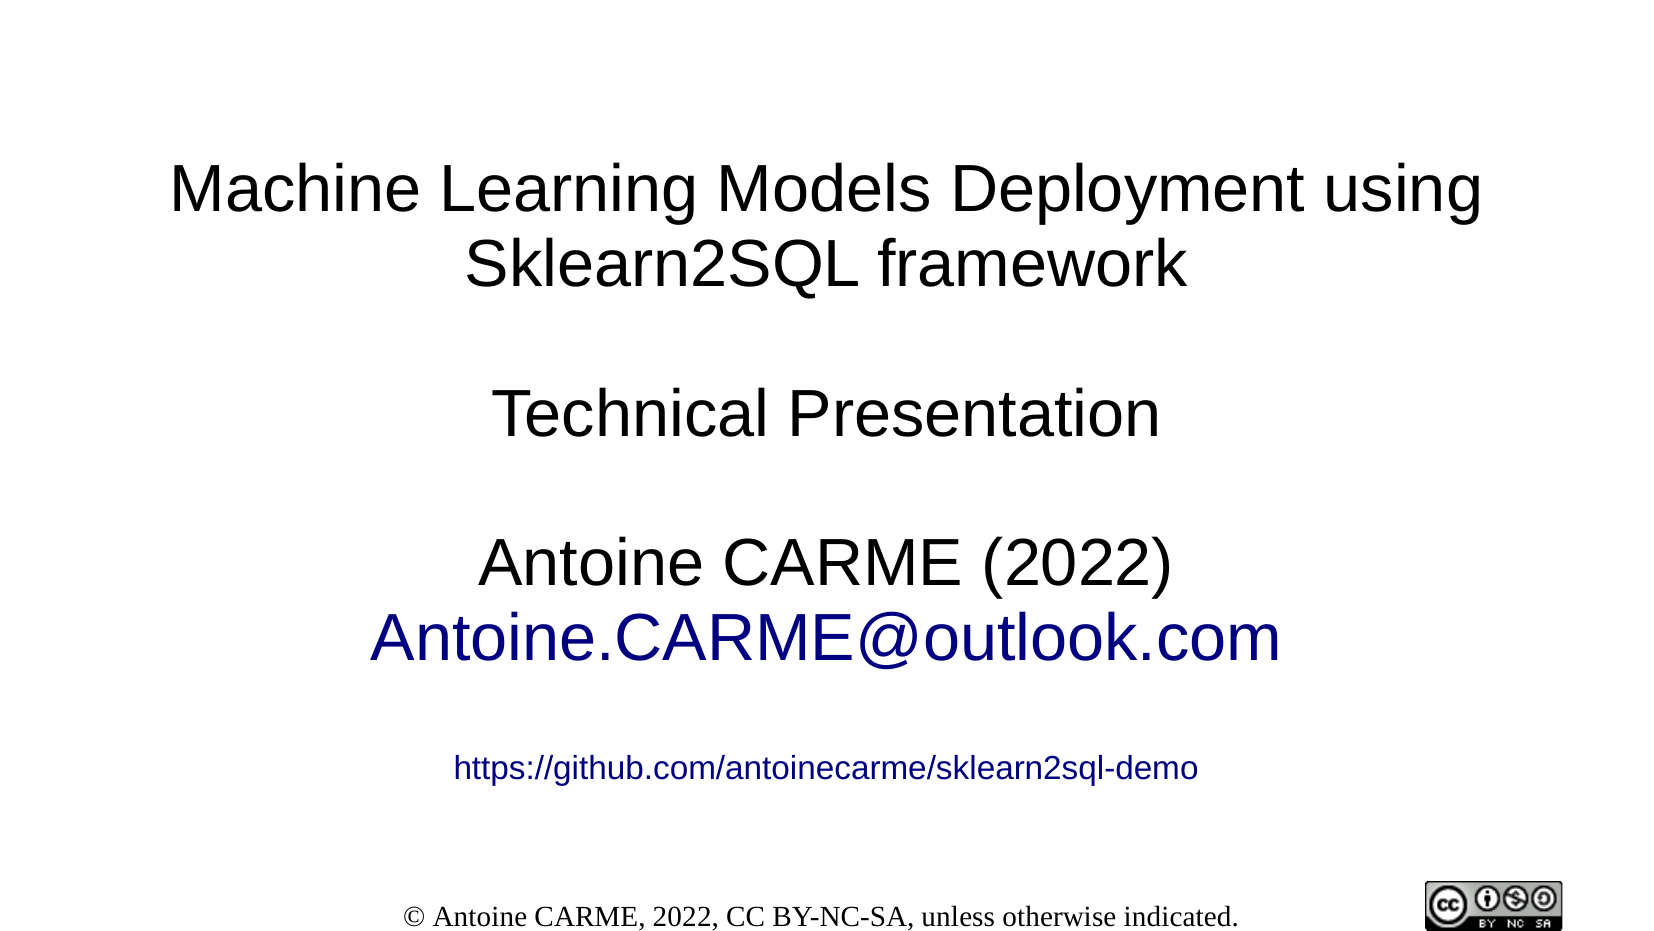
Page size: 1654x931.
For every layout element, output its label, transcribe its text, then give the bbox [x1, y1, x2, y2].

subtitle Machine Learning Models Deployment using Sklearn2SQL framework Technical Presentation Antoine CARME (2022) Antoine.CARME@outlook.com https://github.com/antoinecarme/sklearn2sql-demo [82, 151, 1571, 824]
picture [1425, 881, 1563, 931]
